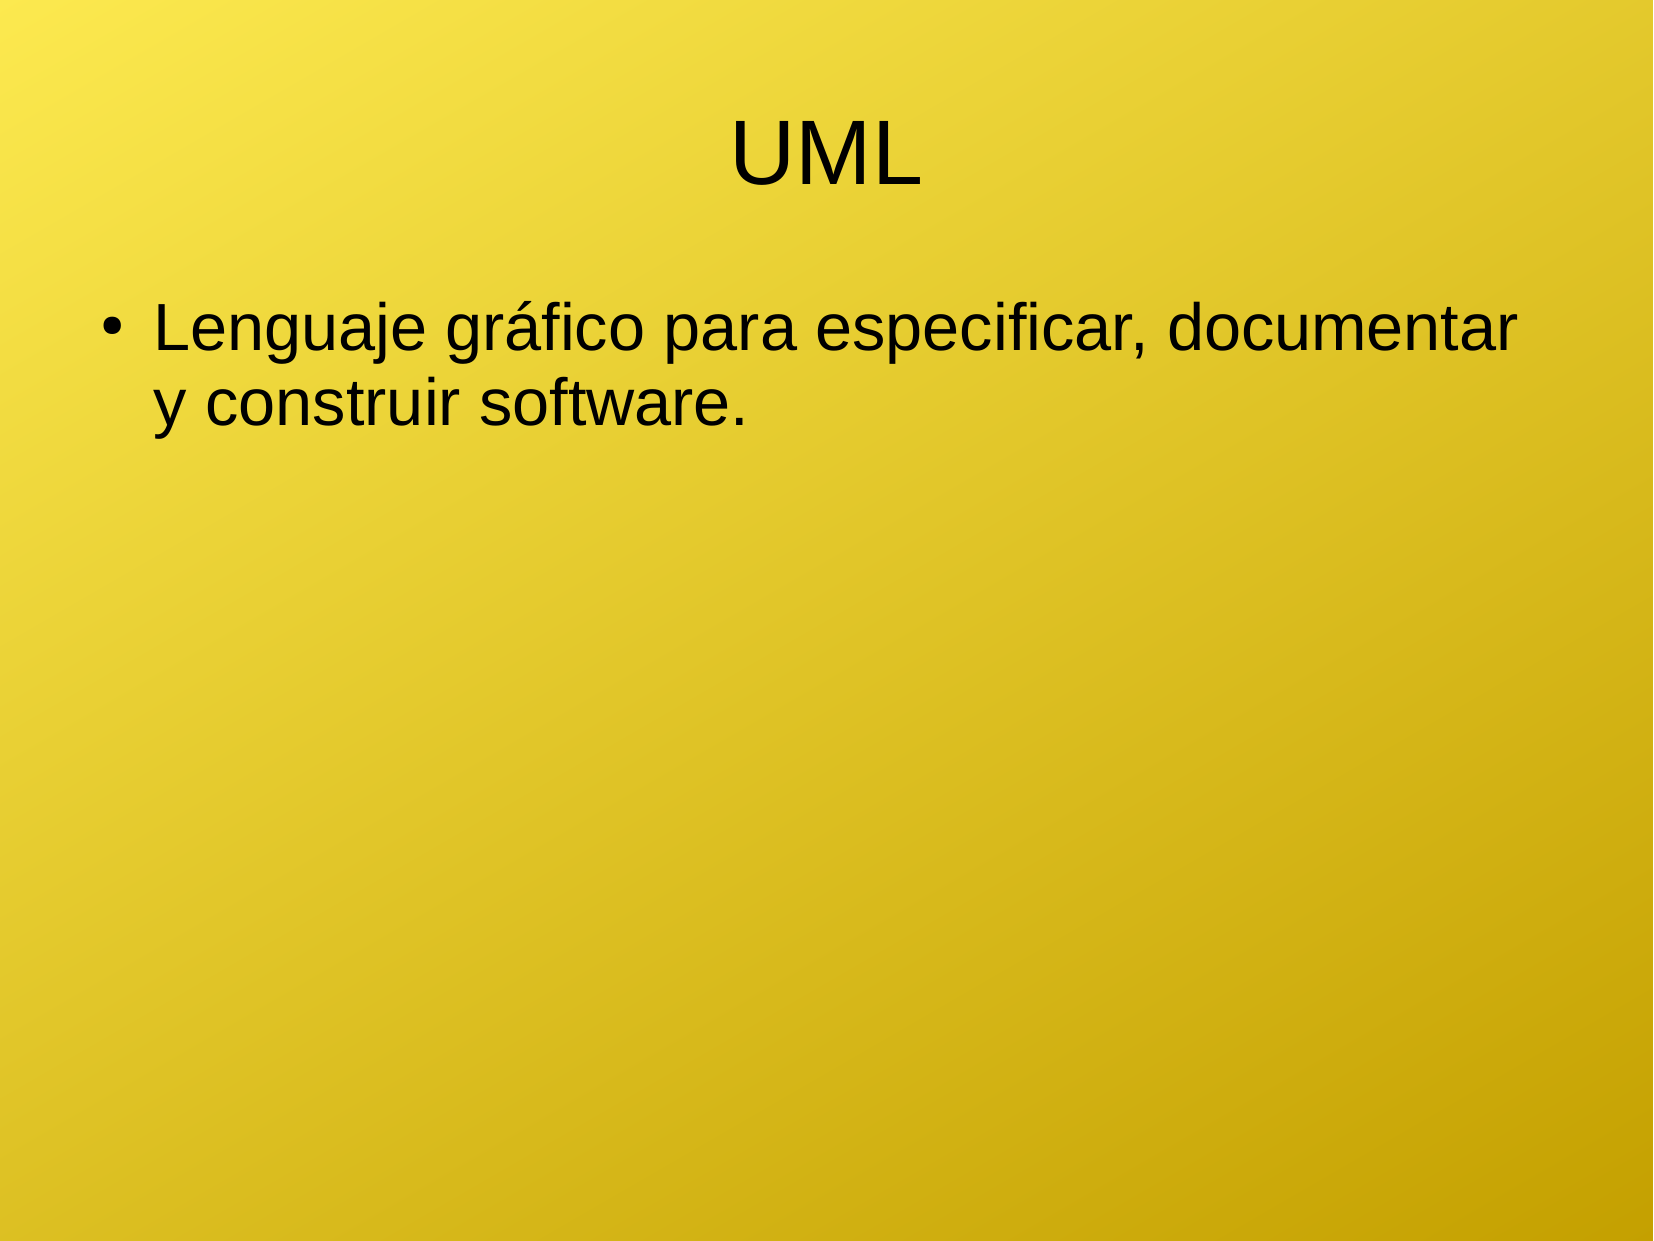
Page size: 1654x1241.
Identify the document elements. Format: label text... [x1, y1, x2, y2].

title UML [82, 49, 1571, 257]
list Lenguaje gráfico para especificar, documentar y construir software. [82, 290, 1571, 1010]
